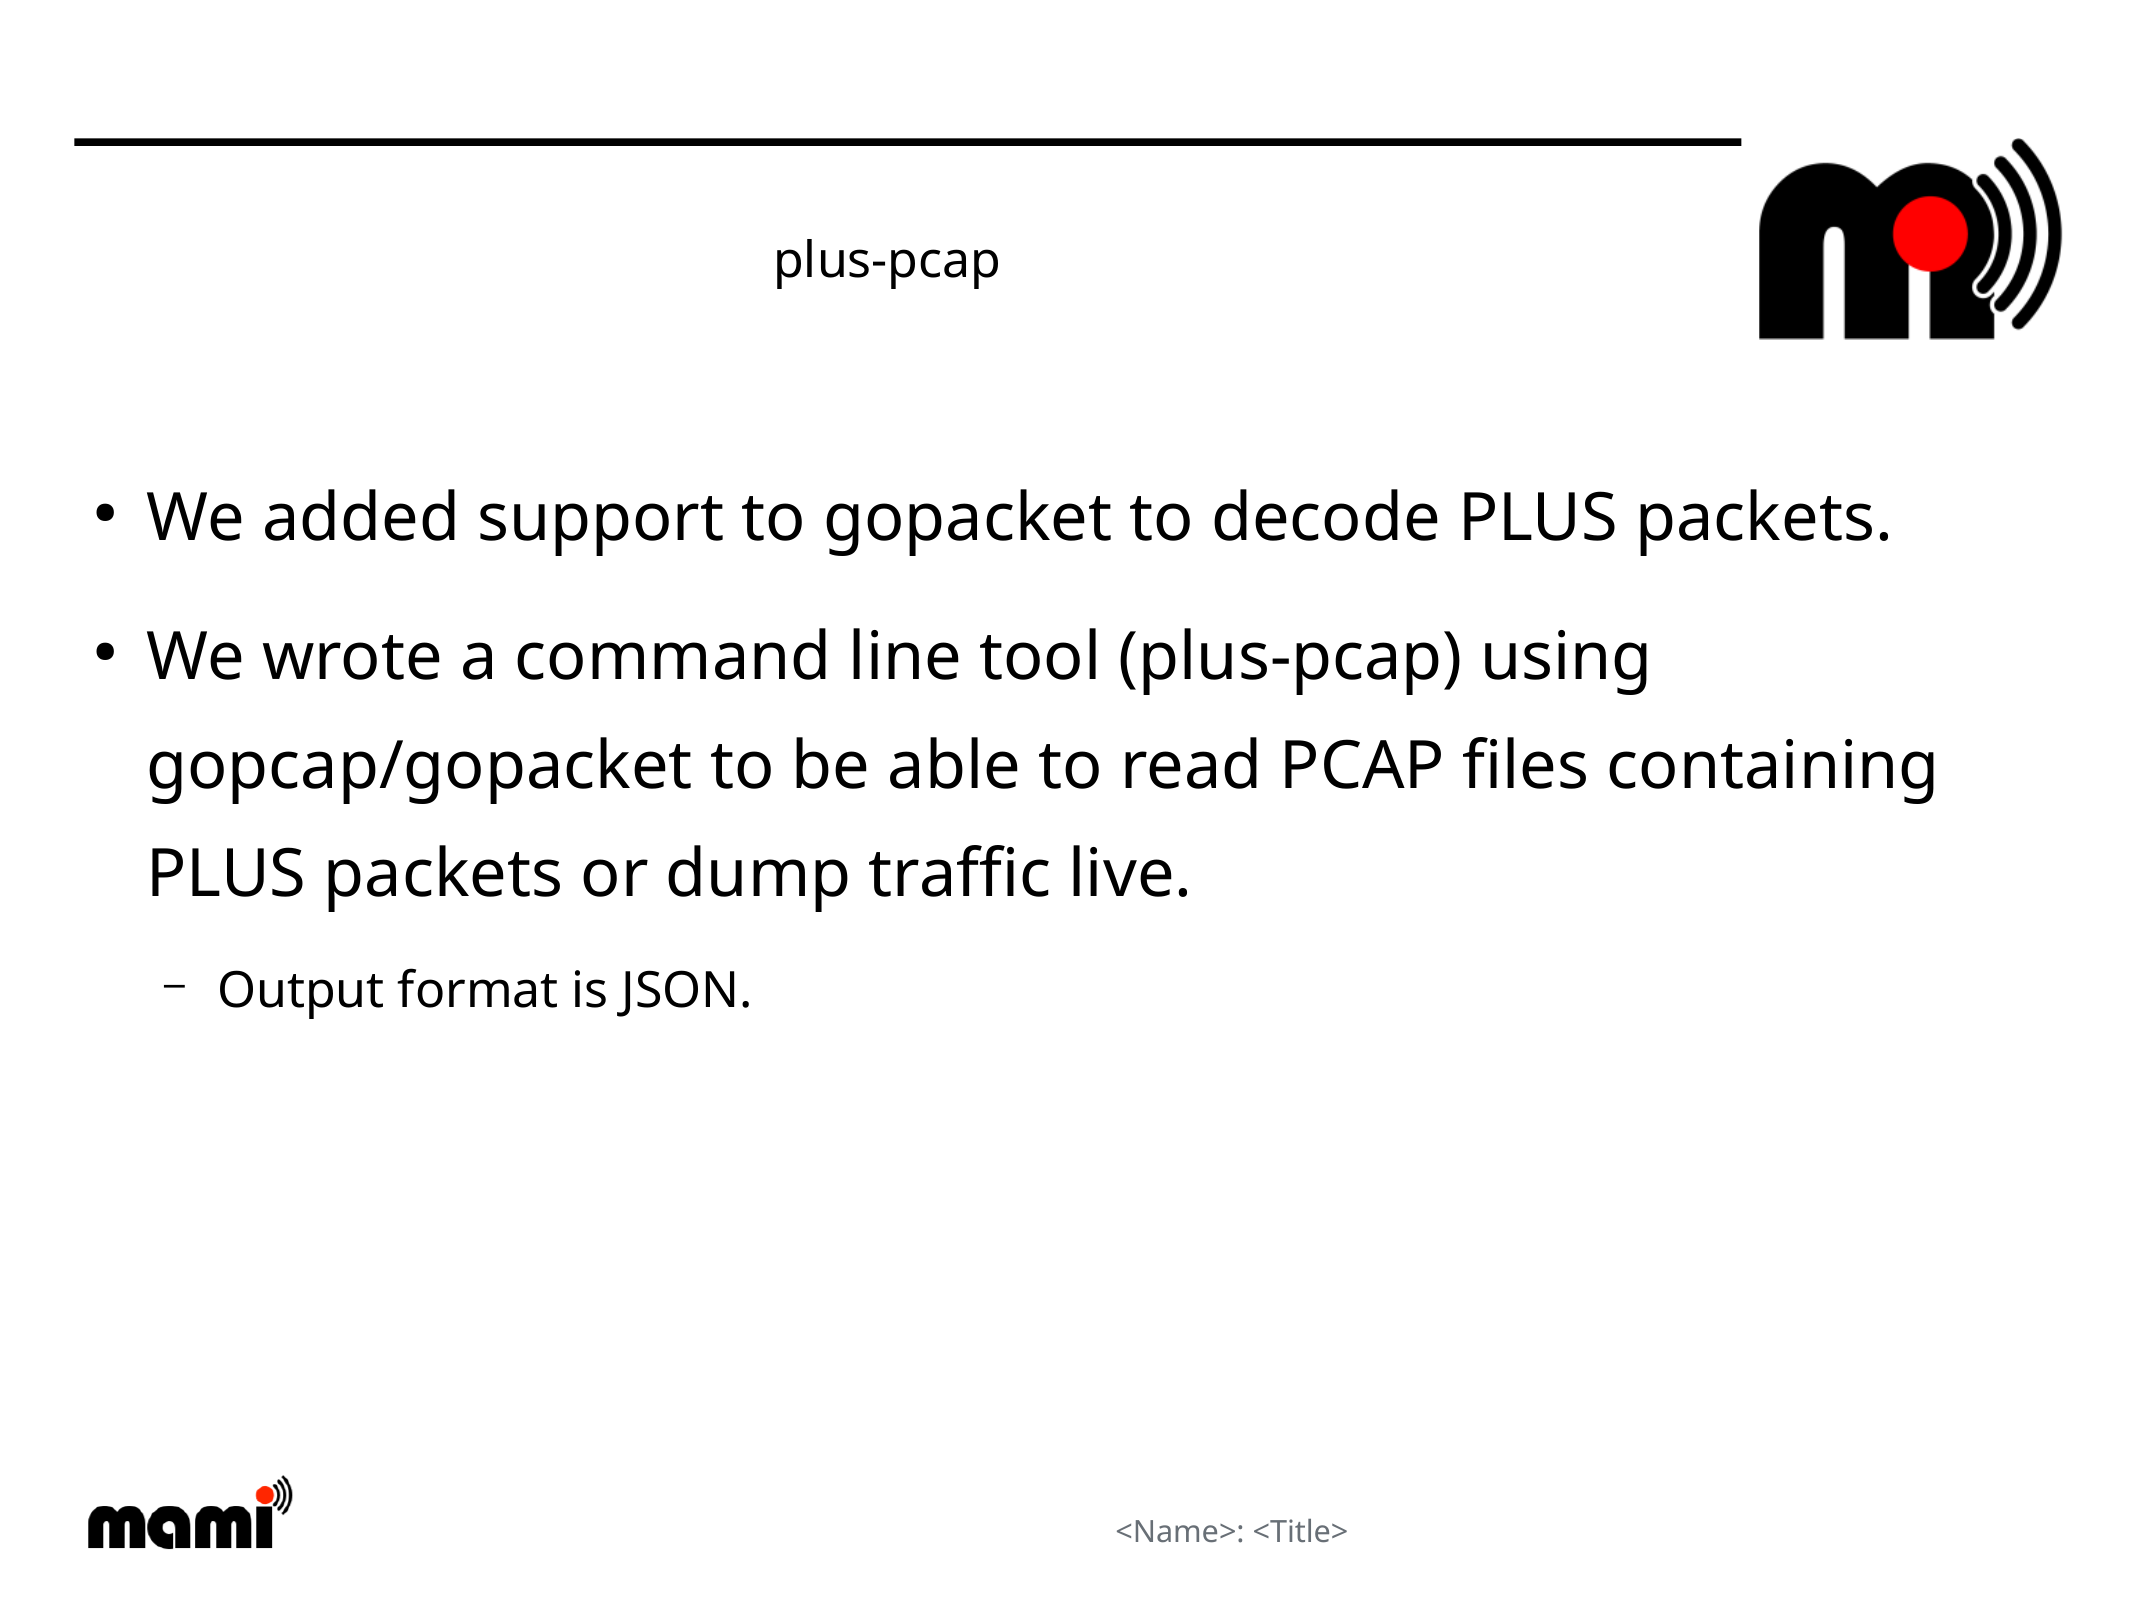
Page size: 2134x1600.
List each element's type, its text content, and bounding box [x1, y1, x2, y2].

picture [86, 1473, 294, 1552]
title plus-pcap [75, 144, 1700, 372]
list We added support to gopacket to decode PLUS packets. We wrote a command line tool (plus-pcap) using gopcap/gopacket to be able to read PCAP files containing PLUS packets or dump traffic live. Output format is JSON. [75, 451, 2053, 1462]
picture [1758, 138, 2065, 340]
